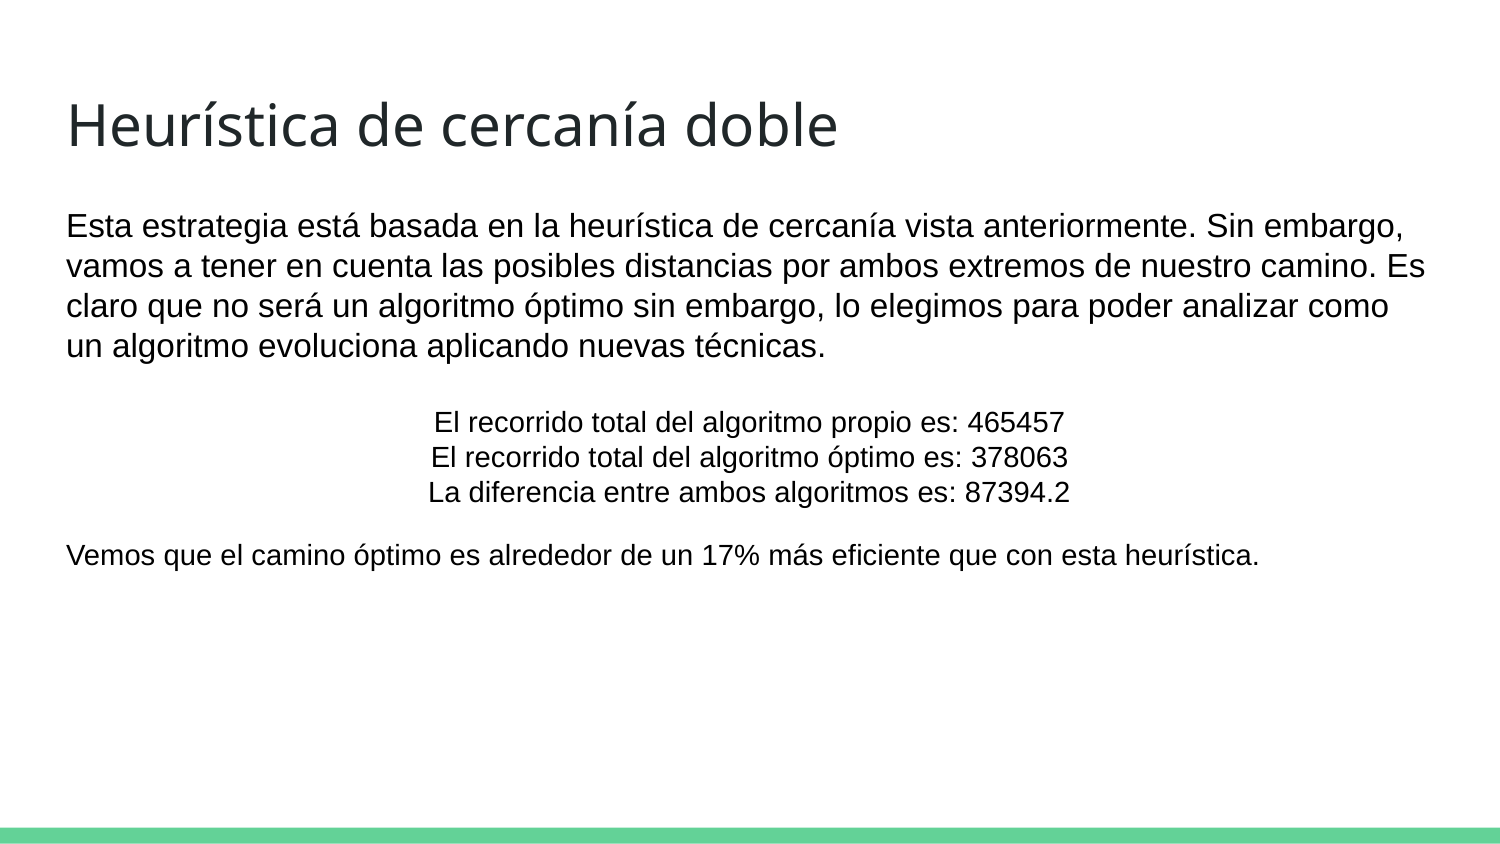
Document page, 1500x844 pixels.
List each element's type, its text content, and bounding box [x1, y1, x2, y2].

list Esta estrategia está basada en la heurística de cercanía vista anteriormente. Sin embargo, vamos a tener en cuenta las posibles distancias por ambos extremos de nuestro camino. Es claro que no será un algoritmo óptimo sin embargo, lo elegimos para poder analizar como un algoritmo evoluciona aplicando nuevas técnicas. El recorrido total del algoritmo propio es: 465457 El recorrido total del algoritmo óptimo es: 378063 La diferencia entre ambos algoritmos es: 87394.2 Vemos que el camino óptimo es alrededor de un 17% más eficiente que con esta heurística. [51, 189, 1449, 750]
title Heurística de cercanía doble [51, 72, 1449, 167]
